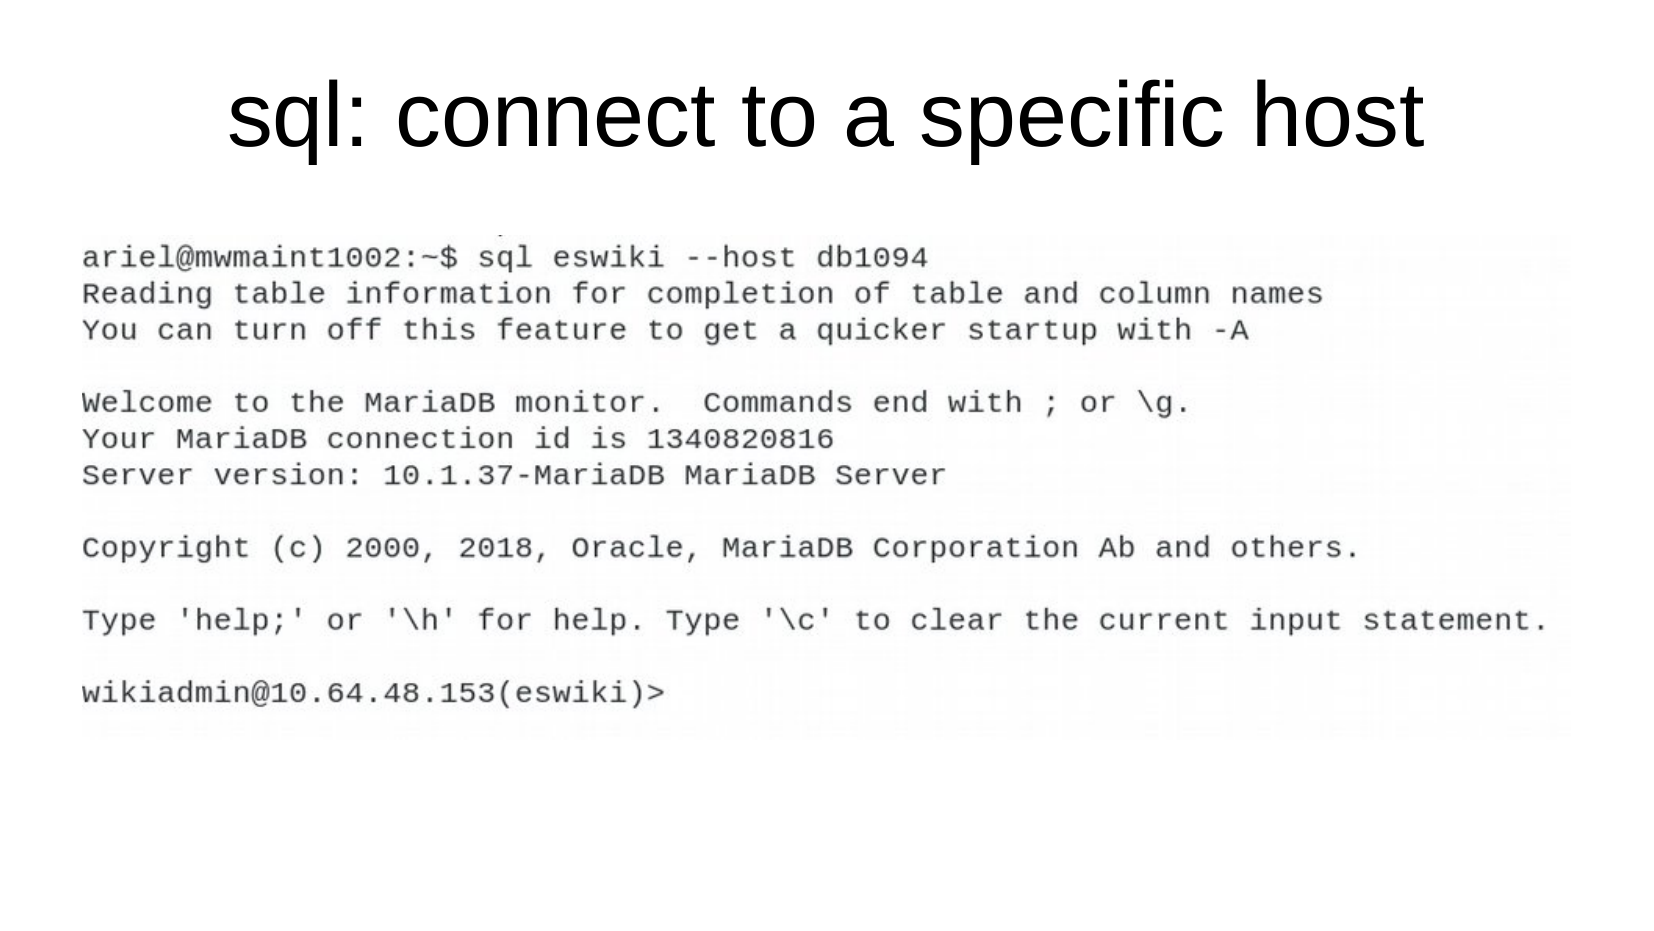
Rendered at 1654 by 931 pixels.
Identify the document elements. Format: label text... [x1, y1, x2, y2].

picture [82, 235, 1571, 740]
title sql: connect to a specific host [82, 37, 1571, 193]
